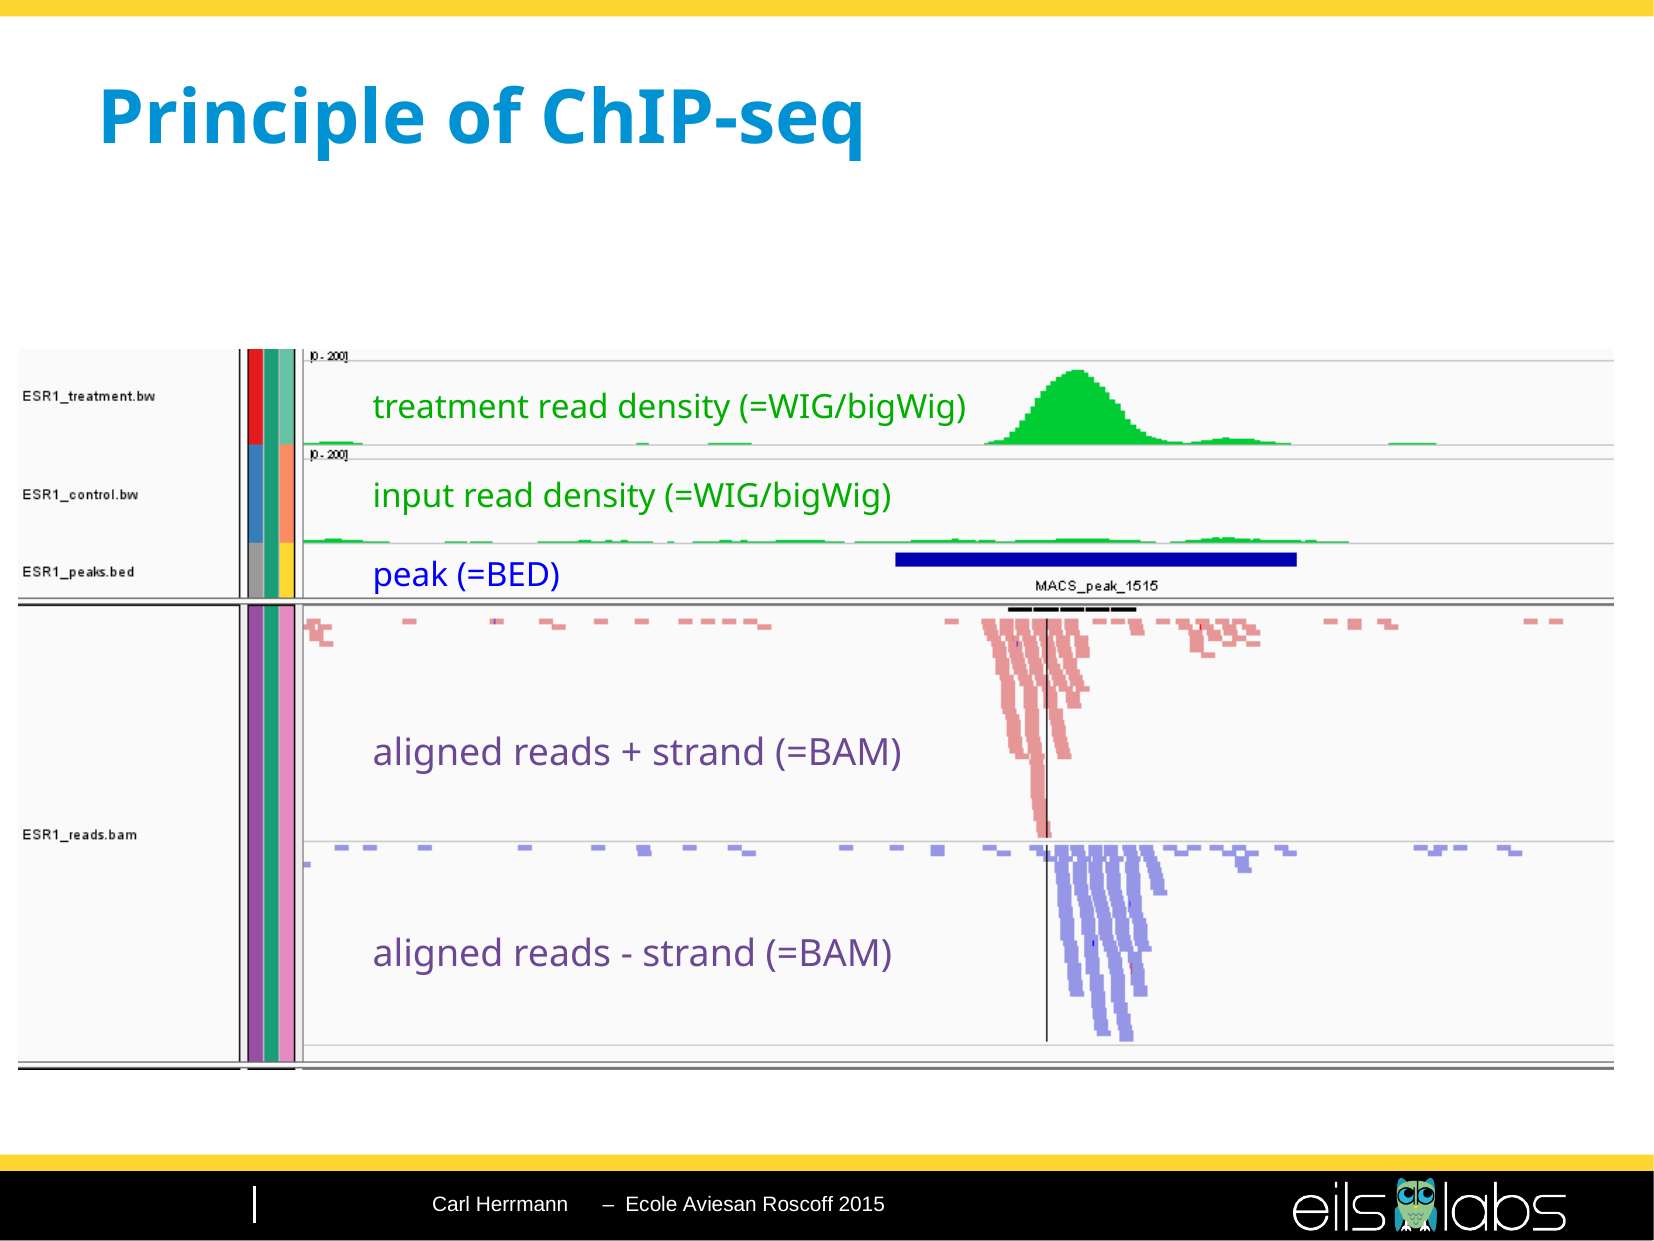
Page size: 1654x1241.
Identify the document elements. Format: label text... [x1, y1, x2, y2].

text_box input read density (=WIG/bigWig) [357, 464, 899, 525]
text_box aligned reads + strand (=BAM) [357, 718, 912, 785]
text_box treatment read density (=WIG/bigWig) [357, 375, 974, 436]
text_box peak (=BED) [357, 543, 575, 604]
text_box aligned reads - strand (=BAM) [357, 919, 903, 986]
picture [1292, 1177, 1566, 1232]
title Principle of ChIP-seq [82, 61, 1571, 168]
picture [18, 349, 1614, 1070]
